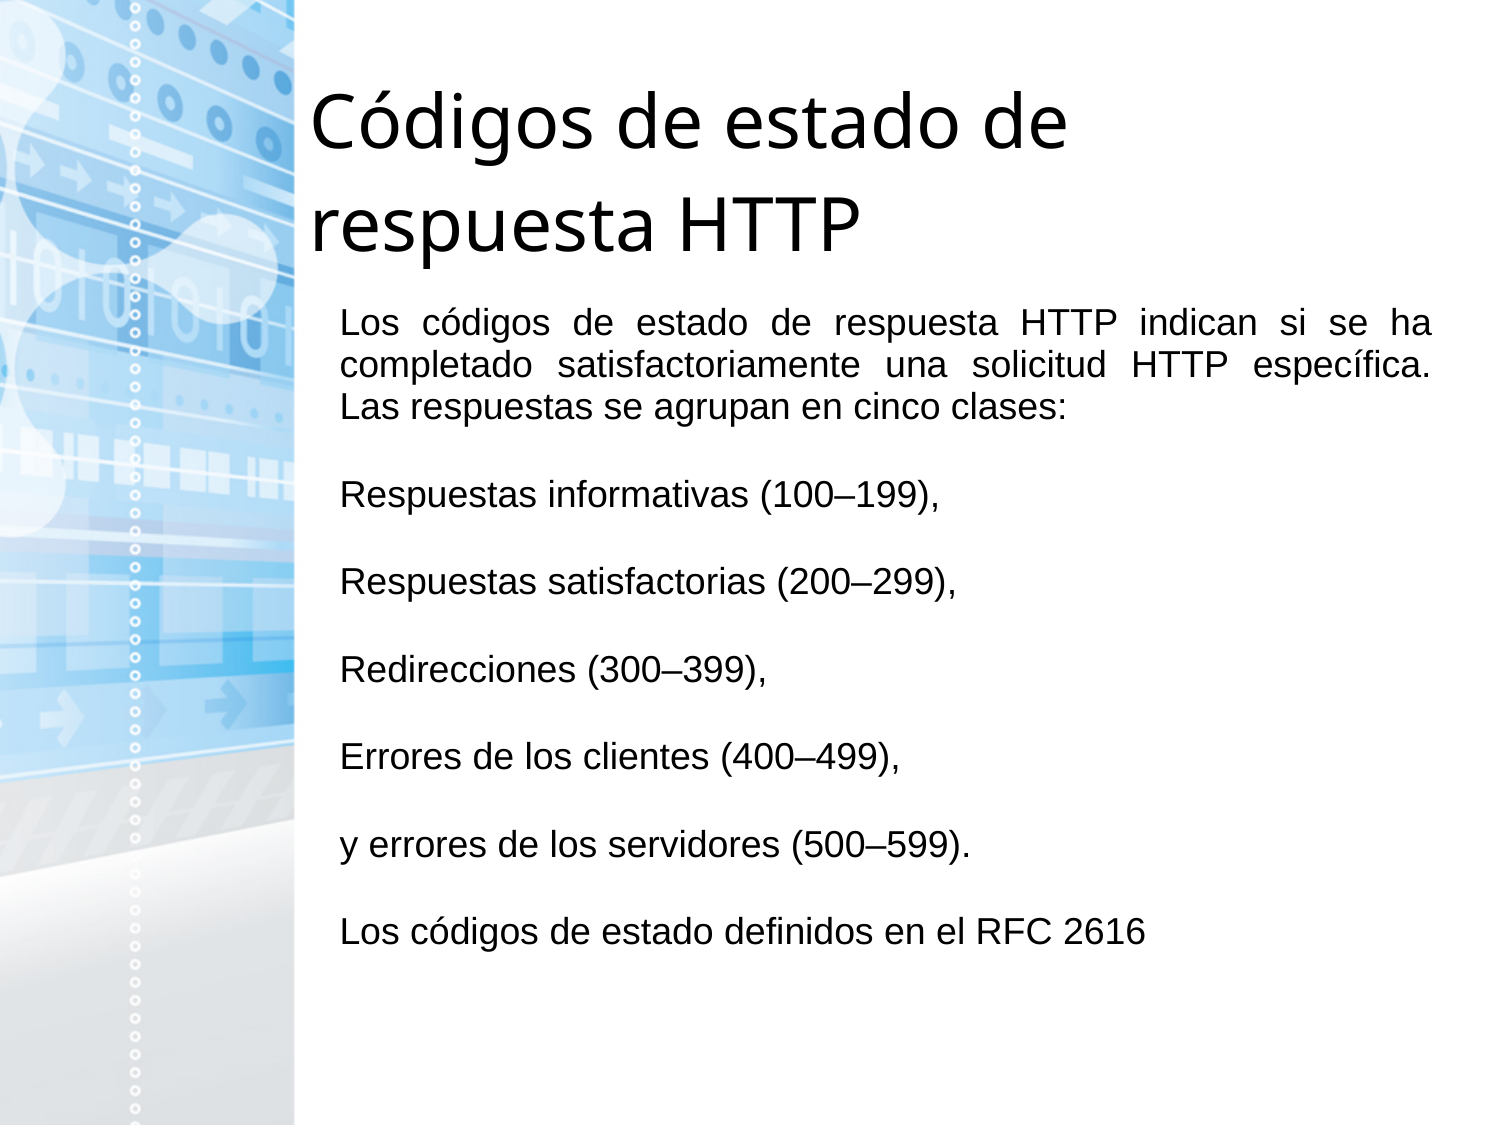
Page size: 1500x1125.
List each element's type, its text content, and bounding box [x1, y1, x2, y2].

text_box Los códigos de estado de respuesta HTTP indican si se ha completado satisfactoriamente una solicitud HTTP específica. Las respuestas se agrupan en cinco clases: Respuestas informativas (100–199), Respuestas satisfactorias (200–299), Redirecciones (300–399), Errores de los clientes (400–499), y errores de los servidores (500–599). Los códigos de estado definidos en el RFC 2616 [324, 294, 1447, 1048]
picture [0, 0, 1500, 1125]
text_box Códigos de estado de respuesta HTTP [295, 61, 1447, 251]
